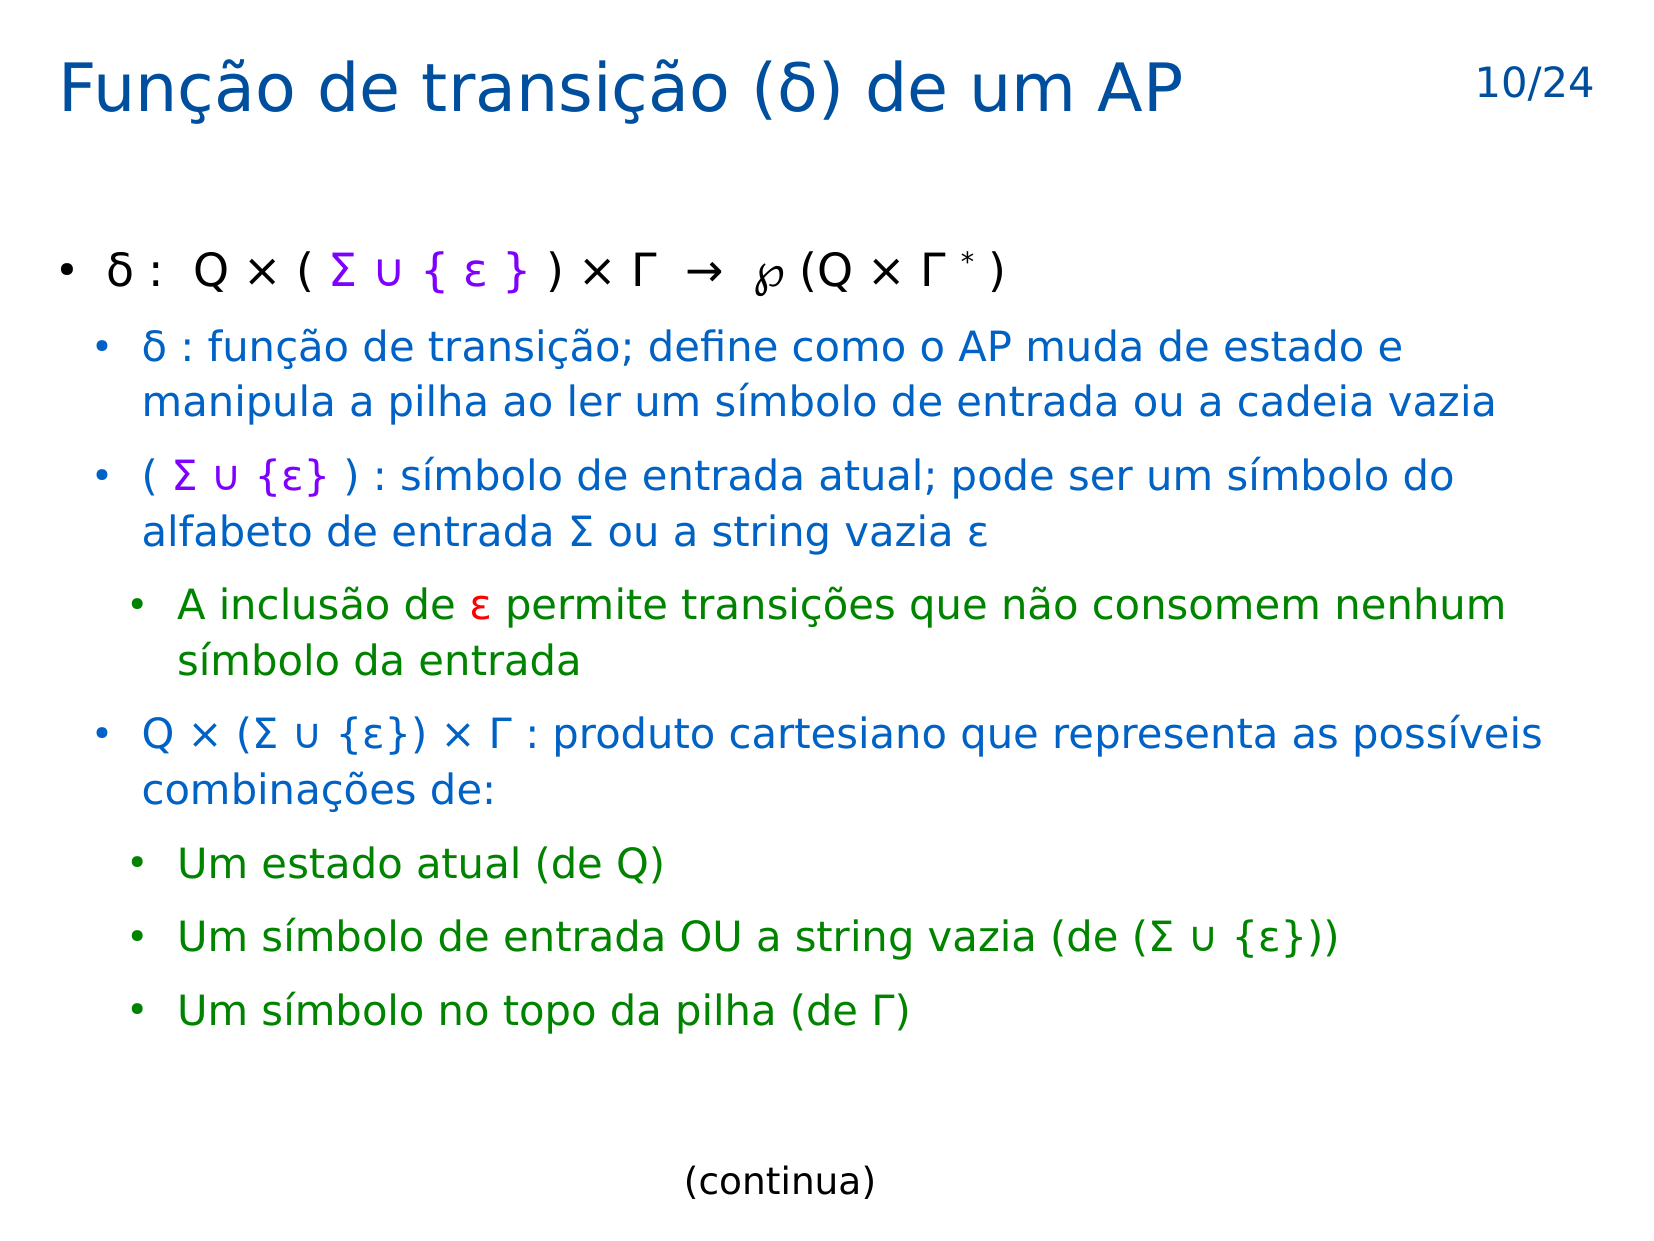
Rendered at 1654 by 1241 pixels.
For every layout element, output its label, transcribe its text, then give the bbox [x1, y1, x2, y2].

list δ : Q × ( Σ ∪ { ε } ) × Γ → ℘ (Q × Γ * ) δ : função de transição; define como o AP muda de estado e manipula a pilha ao ler um símbolo de entrada ou a cadeia vazia ( Σ ∪ {ε} ) : símbolo de entrada atual; pode ser um símbolo do alfabeto de entrada Σ ou a string vazia ε A inclusão de ε permite transições que não consomem nenhum símbolo da entrada Q × (Σ ∪ {ε}) × Γ : produto cartesiano que representa as possíveis combinações de: Um estado atual (de Q) Um símbolo de entrada OU a string vazia (de (Σ ∪ {ε})) Um símbolo no topo da pilha (de Γ) [59, 236, 1595, 1211]
text_box (continua) [669, 1152, 892, 1211]
title Função de transição (δ) de um AP [59, 29, 1625, 148]
